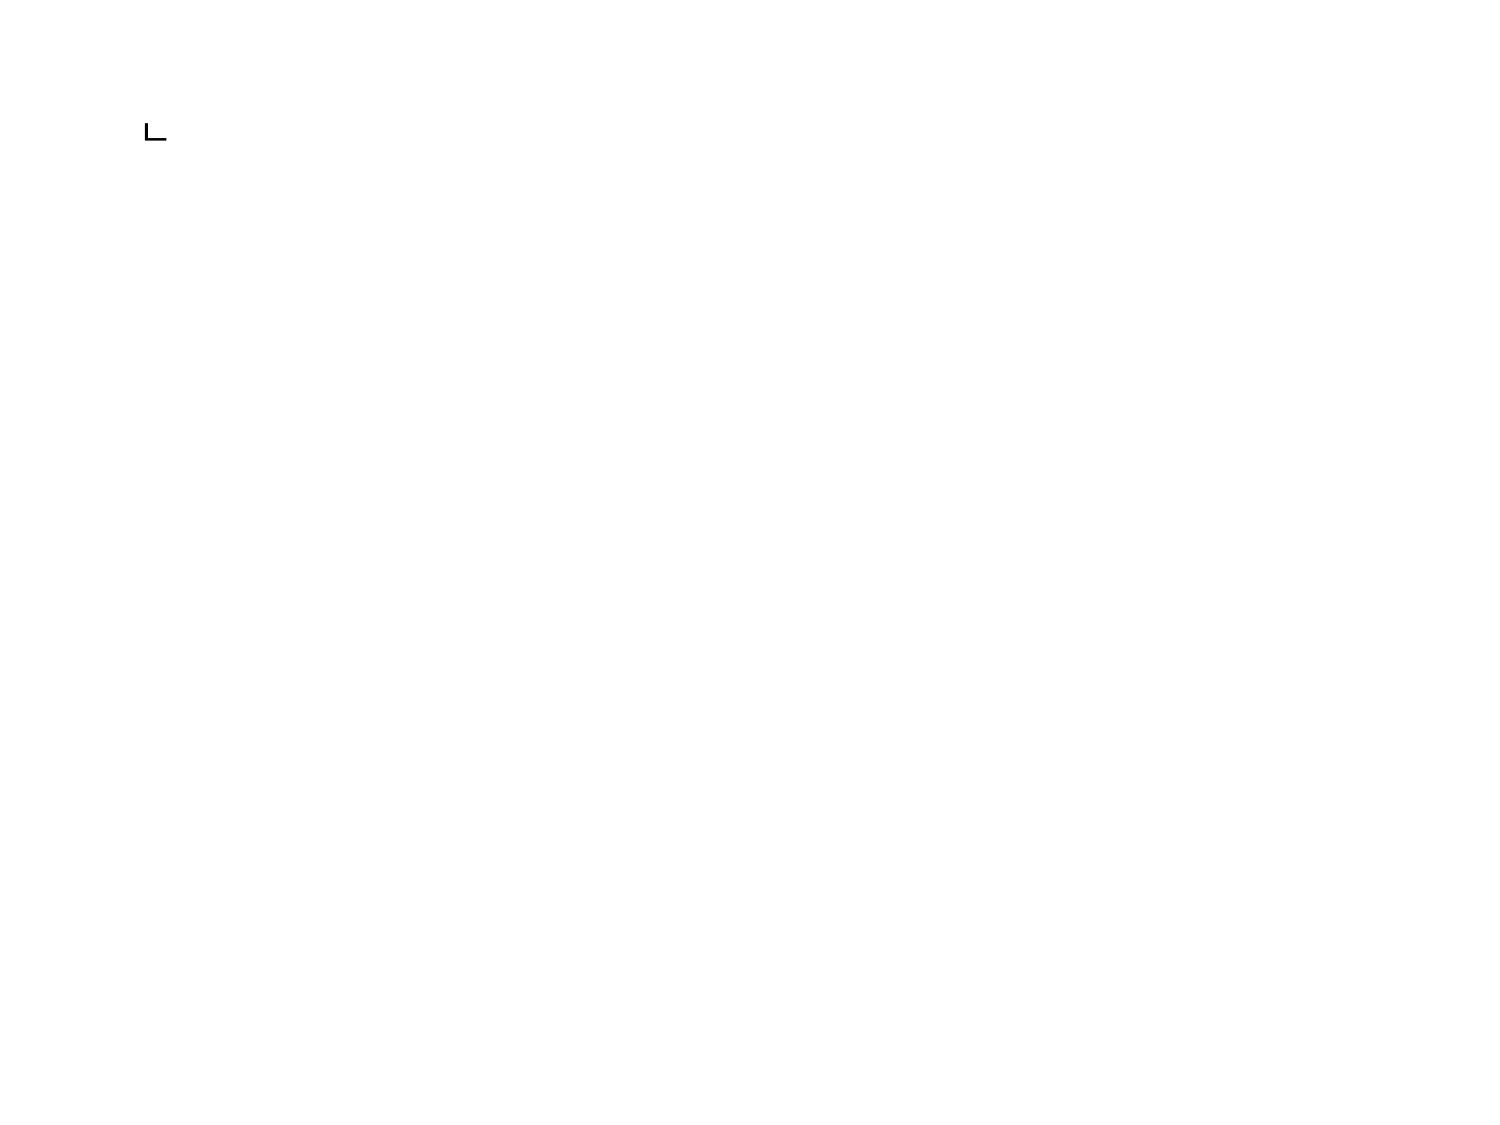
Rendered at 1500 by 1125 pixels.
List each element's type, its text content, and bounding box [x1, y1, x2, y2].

text_box ㄴ [123, 101, 1400, 162]
